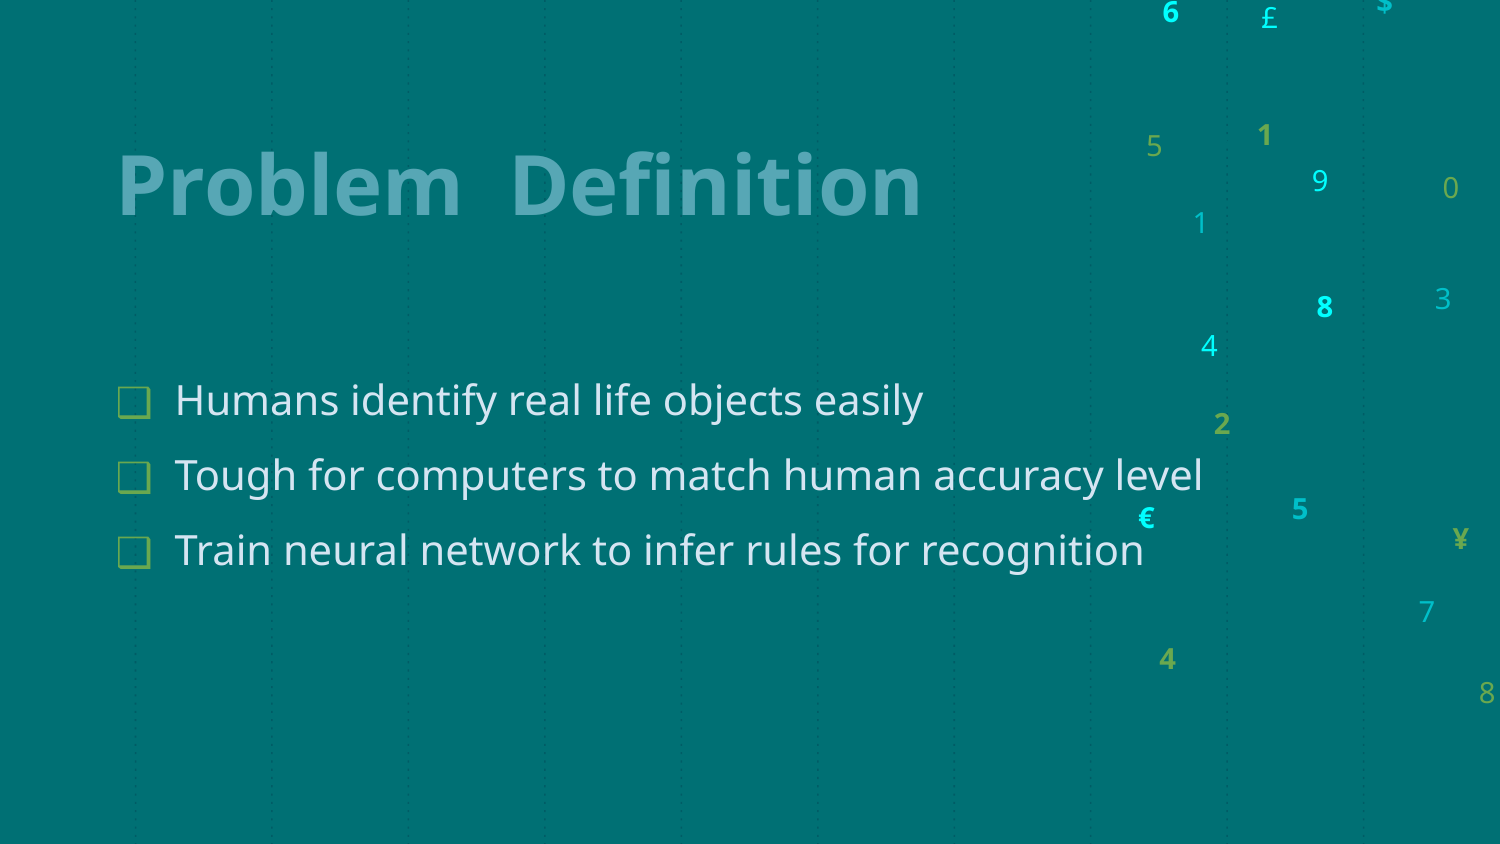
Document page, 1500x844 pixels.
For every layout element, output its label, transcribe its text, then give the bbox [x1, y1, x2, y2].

title Problem Definition [100, 56, 1006, 247]
subtitle Humans identify real life objects easily Tough for computers to match human accuracy level Train neural network to infer rules for recognition [100, 333, 1241, 463]
